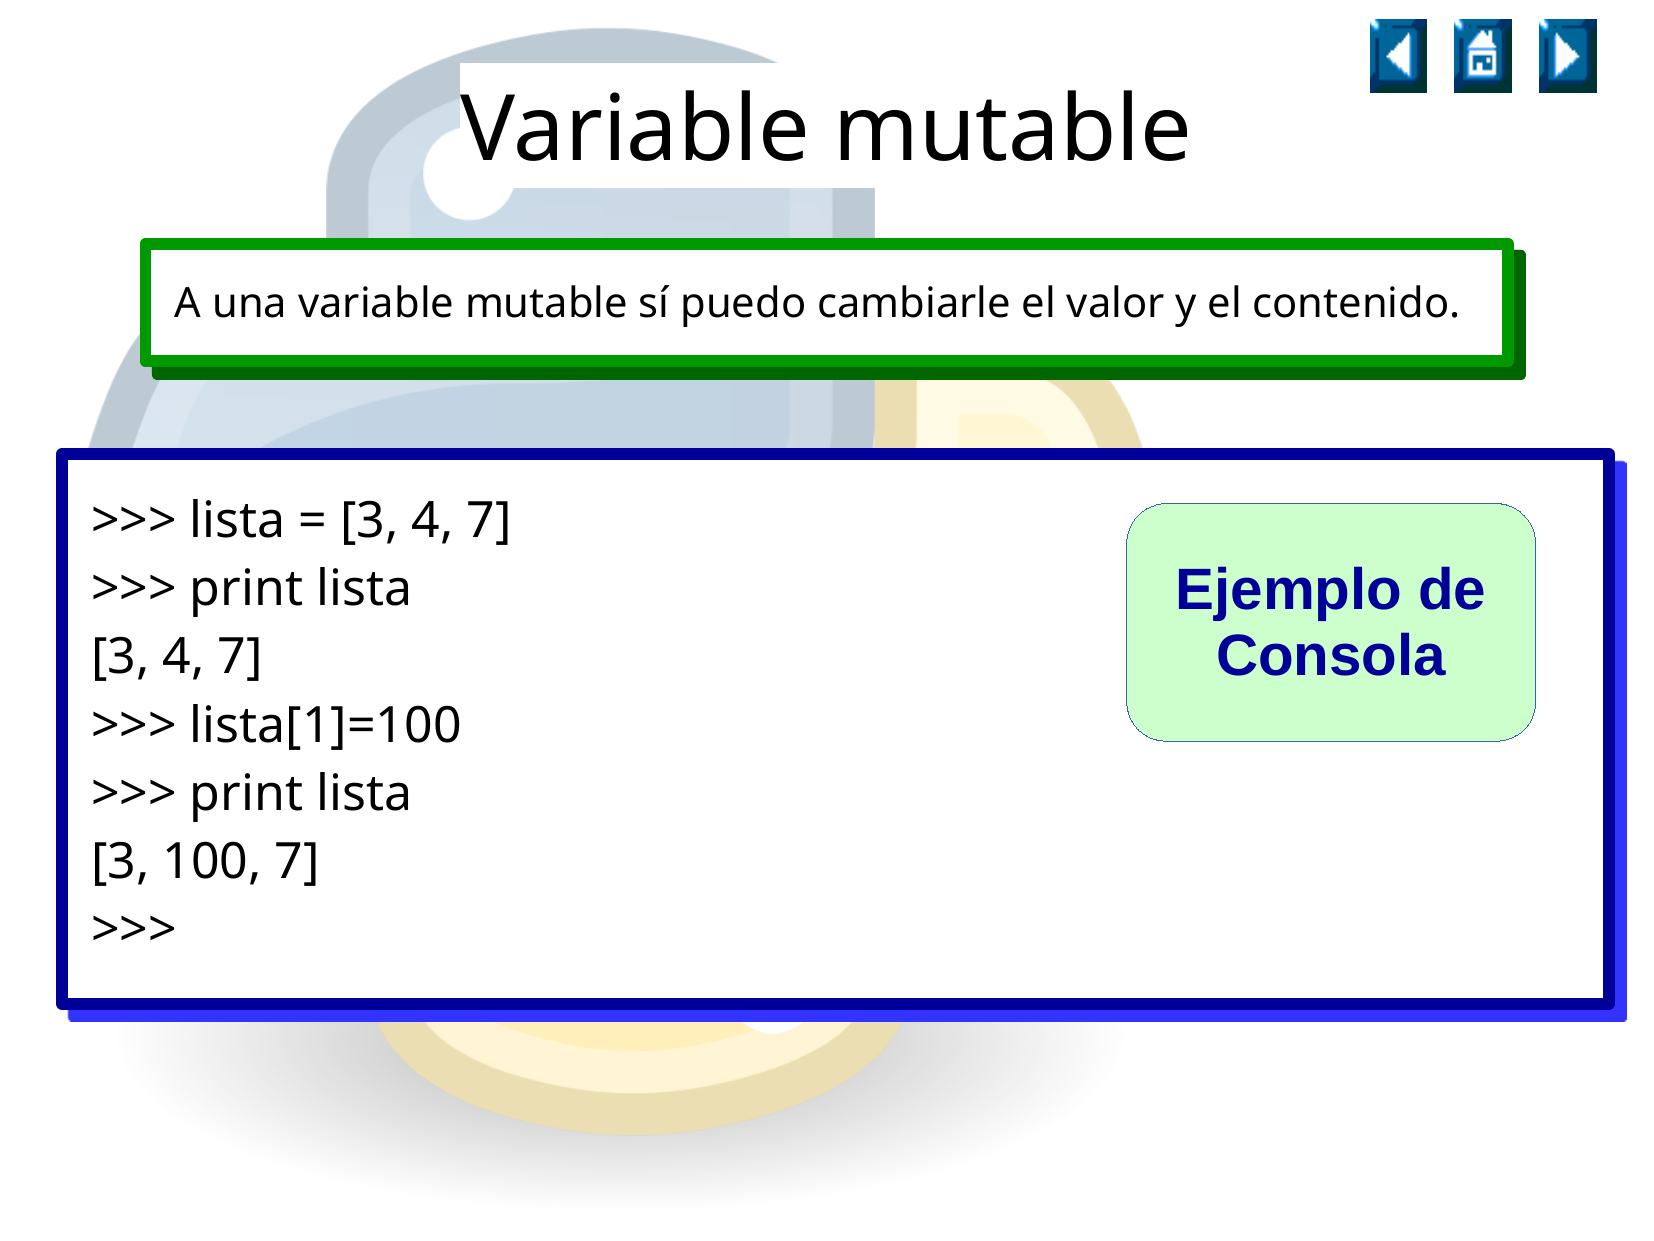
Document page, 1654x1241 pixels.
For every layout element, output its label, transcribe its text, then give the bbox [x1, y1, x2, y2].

picture [1539, 19, 1548, 31]
text_box Ejemplo de Consola [1126, 503, 1536, 742]
picture [1370, 19, 1379, 31]
picture [1539, 19, 1597, 93]
picture [1454, 19, 1463, 31]
text_box A una variable mutable sí puedo cambiarle el valor y el contenido. [145, 243, 1508, 362]
picture [1370, 19, 1427, 93]
picture [1554, 33, 1579, 77]
picture [1454, 19, 1512, 93]
text_box >>> lista = [3, 4, 7] >>> print lista [3, 4, 7] >>> lista[1]=100 >>> print lista [3, 100, 7] >>> [61, 454, 1610, 1004]
title Variable mutable [82, 49, 1571, 201]
